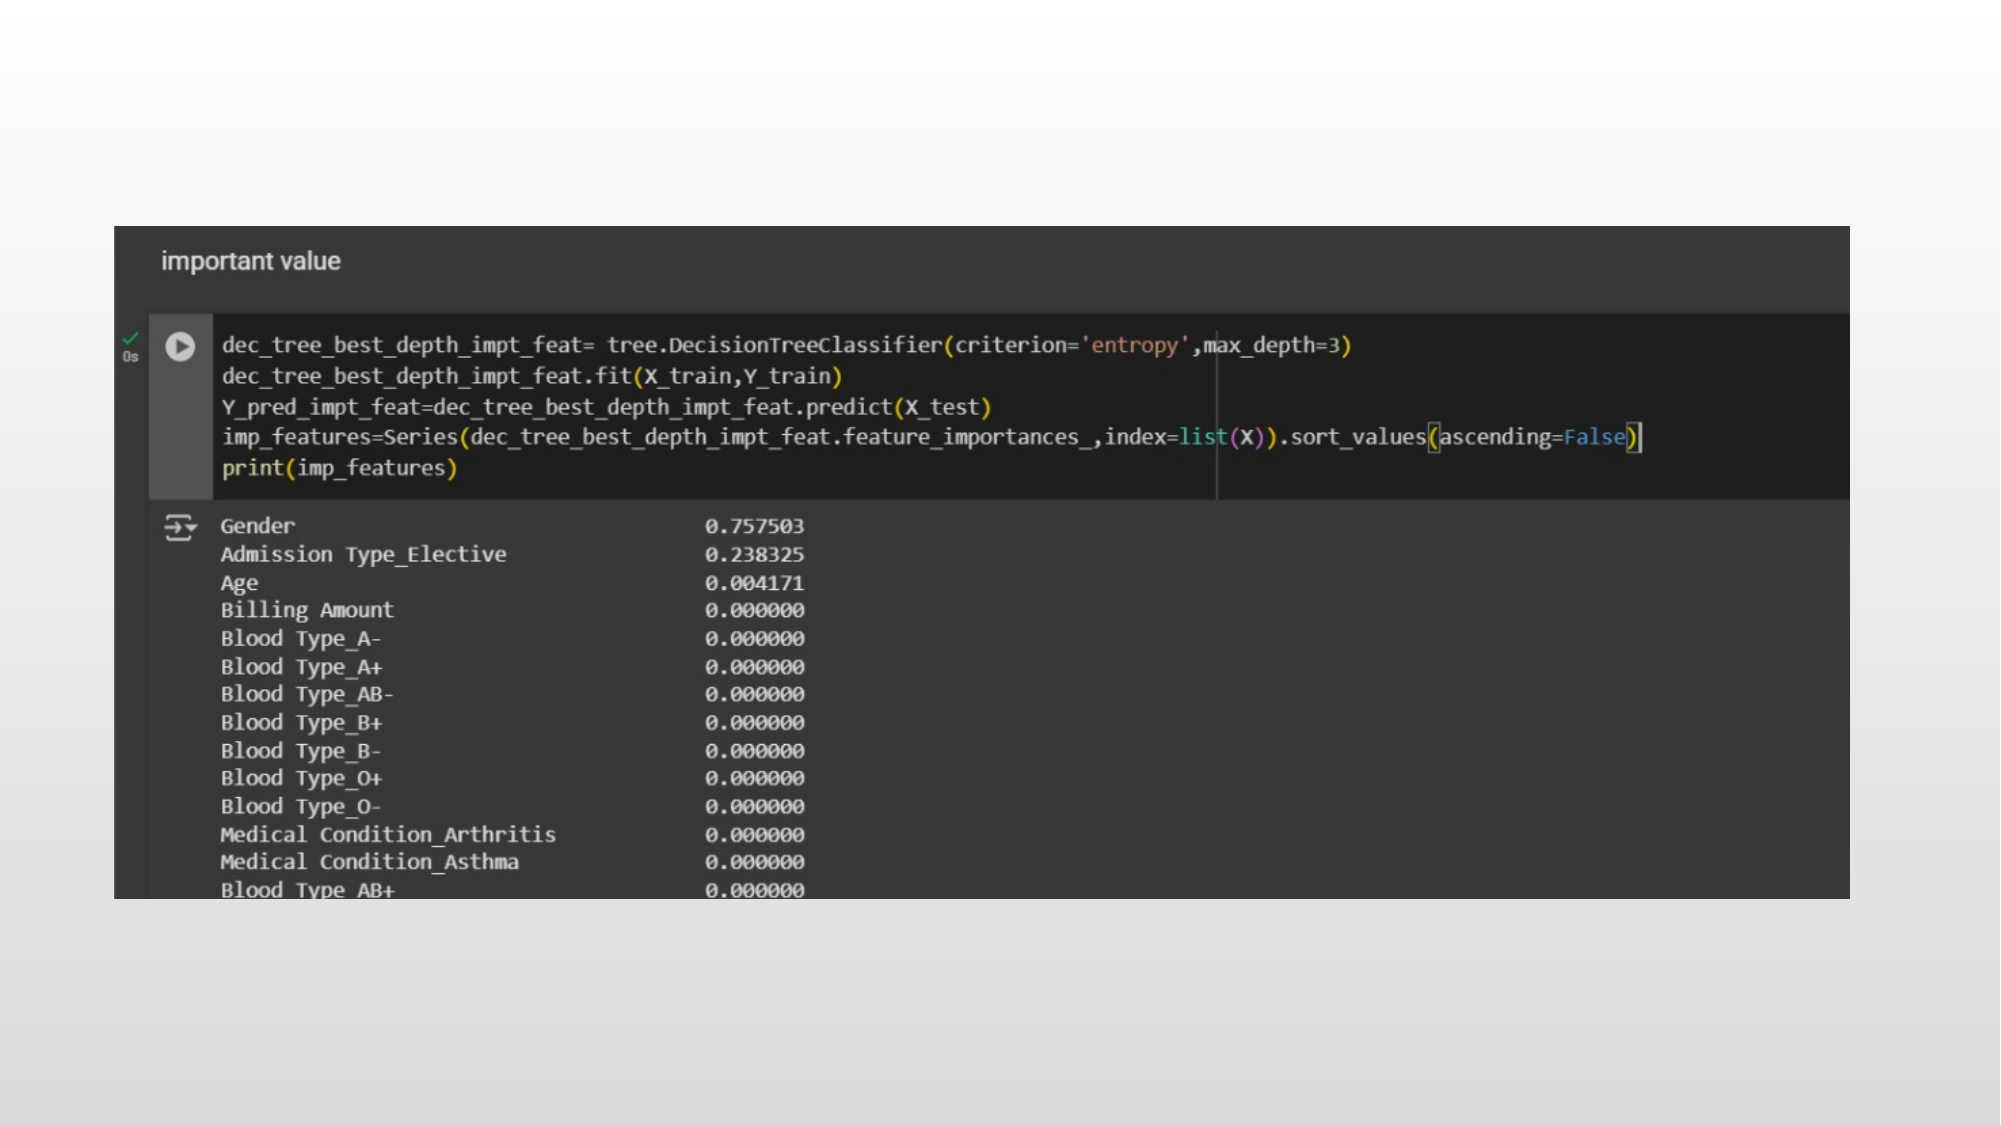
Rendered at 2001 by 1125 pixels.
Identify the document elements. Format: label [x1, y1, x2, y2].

picture [114, 226, 1850, 899]
